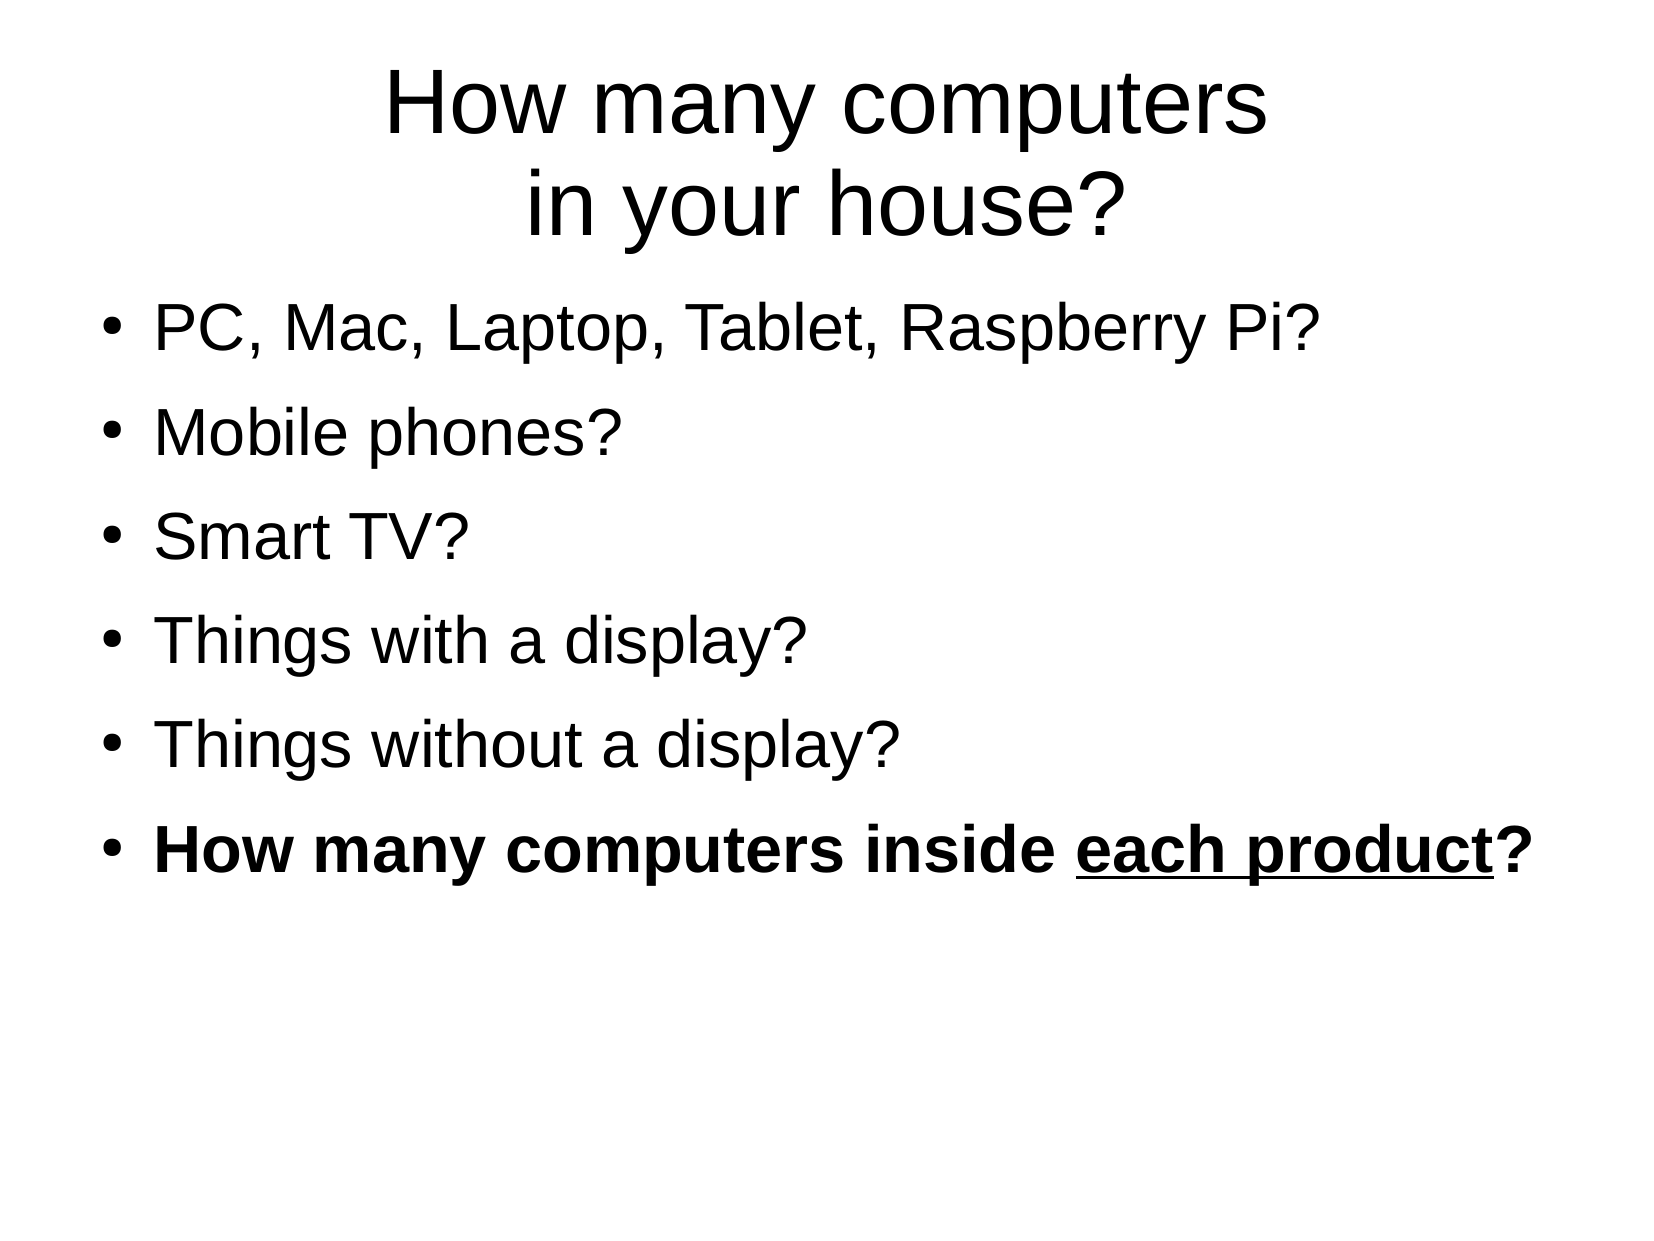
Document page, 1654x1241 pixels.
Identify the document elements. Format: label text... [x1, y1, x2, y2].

list PC, Mac, Laptop, Tablet, Raspberry Pi? Mobile phones? Smart TV? Things with a display? Things without a display? How many computers inside each product? [82, 290, 1538, 1010]
title How many computers in your house? [82, 49, 1571, 257]
